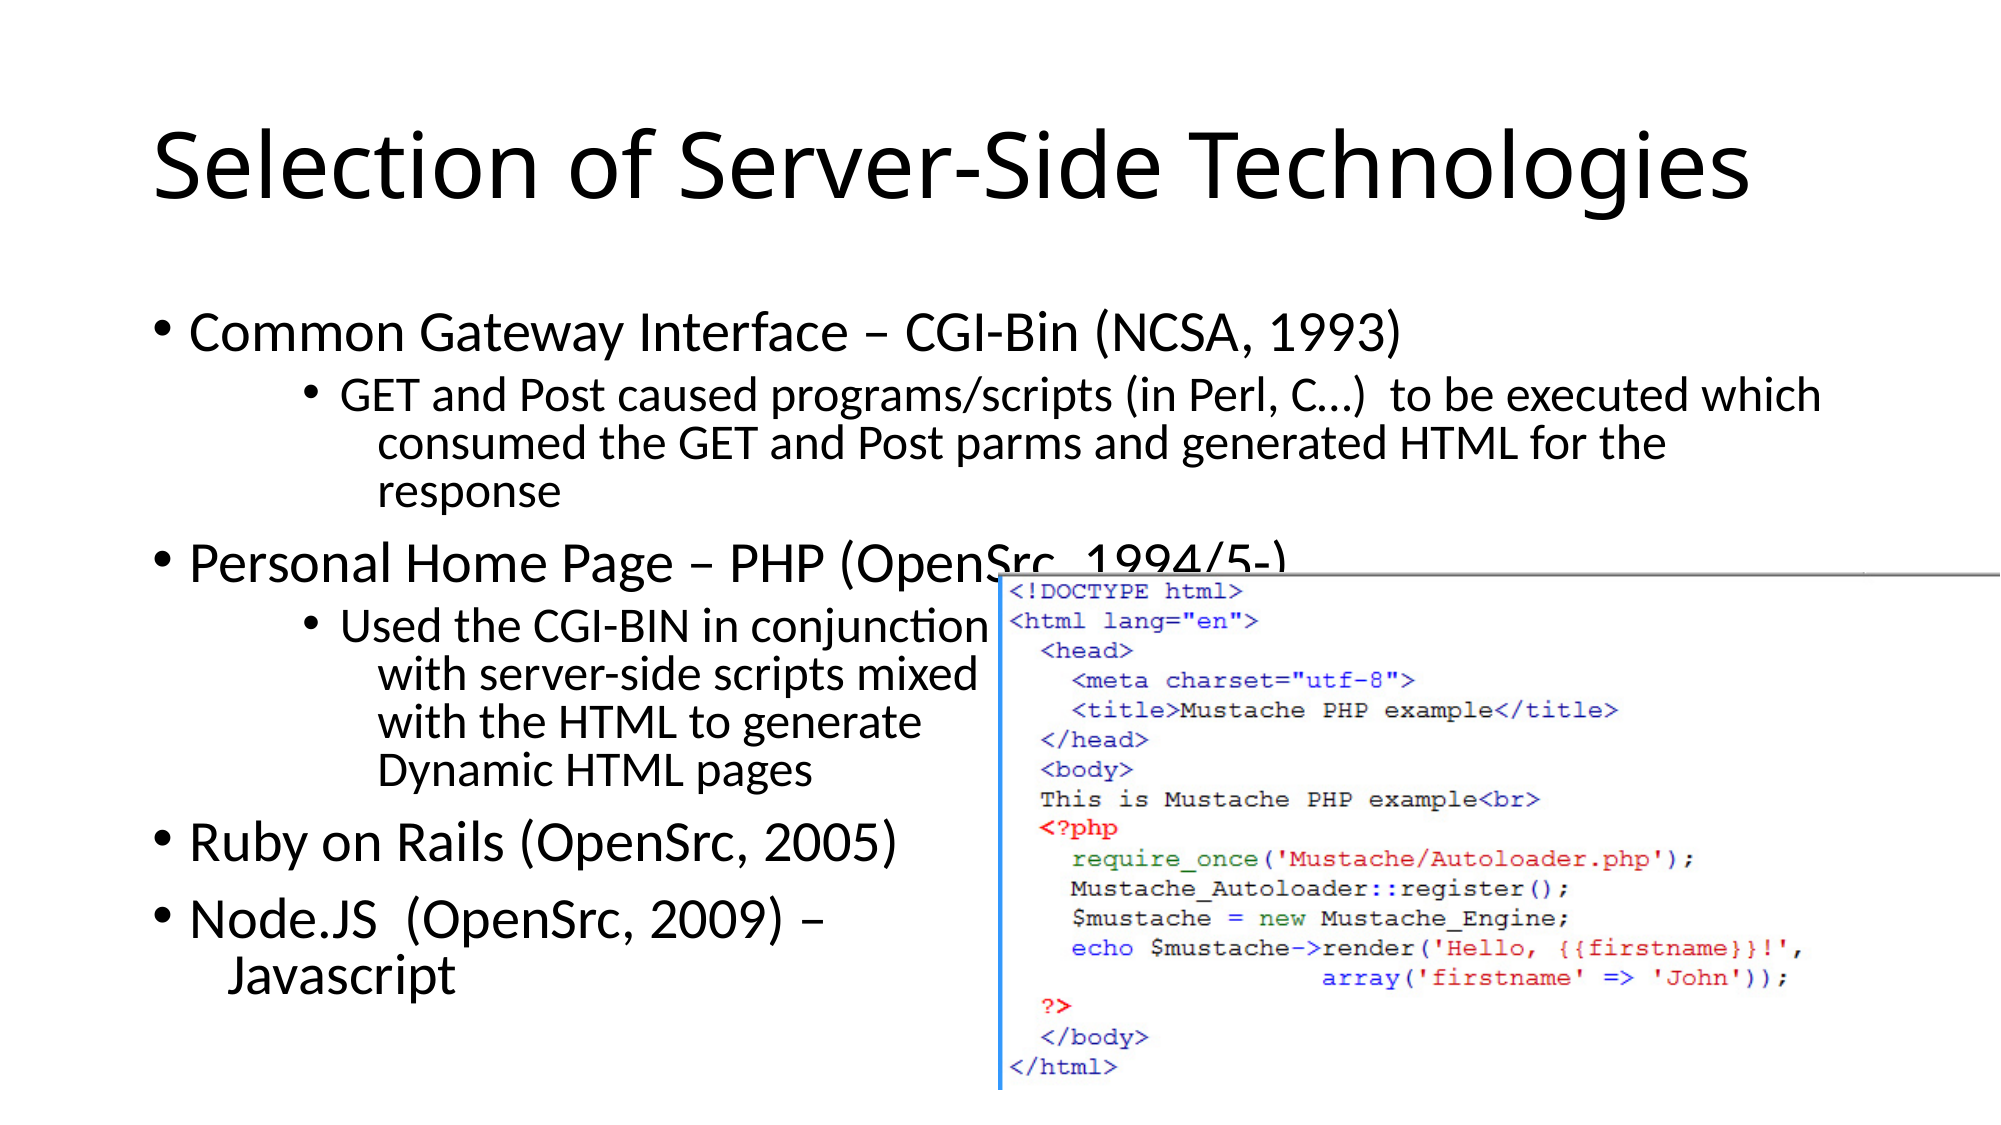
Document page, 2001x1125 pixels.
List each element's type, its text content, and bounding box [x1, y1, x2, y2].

list Common Gateway Interface – CGI-Bin (NCSA, 1993) GET and Post caused programs/scripts (in Perl, C…) to be executed which consumed the GET and Post parms and generated HTML for the response Personal Home Page – PHP (OpenSrc, 1994/5-) Used the CGI-BIN in conjunction with server-side scripts mixed with the HTML to generate Dynamic HTML pages Ruby on Rails (OpenSrc, 2005) Node.JS (OpenSrc, 2009) – Javascript [137, 299, 1863, 1014]
picture [998, 572, 2000, 1091]
title Selection of Server-Side Technologies [137, 59, 1863, 278]
